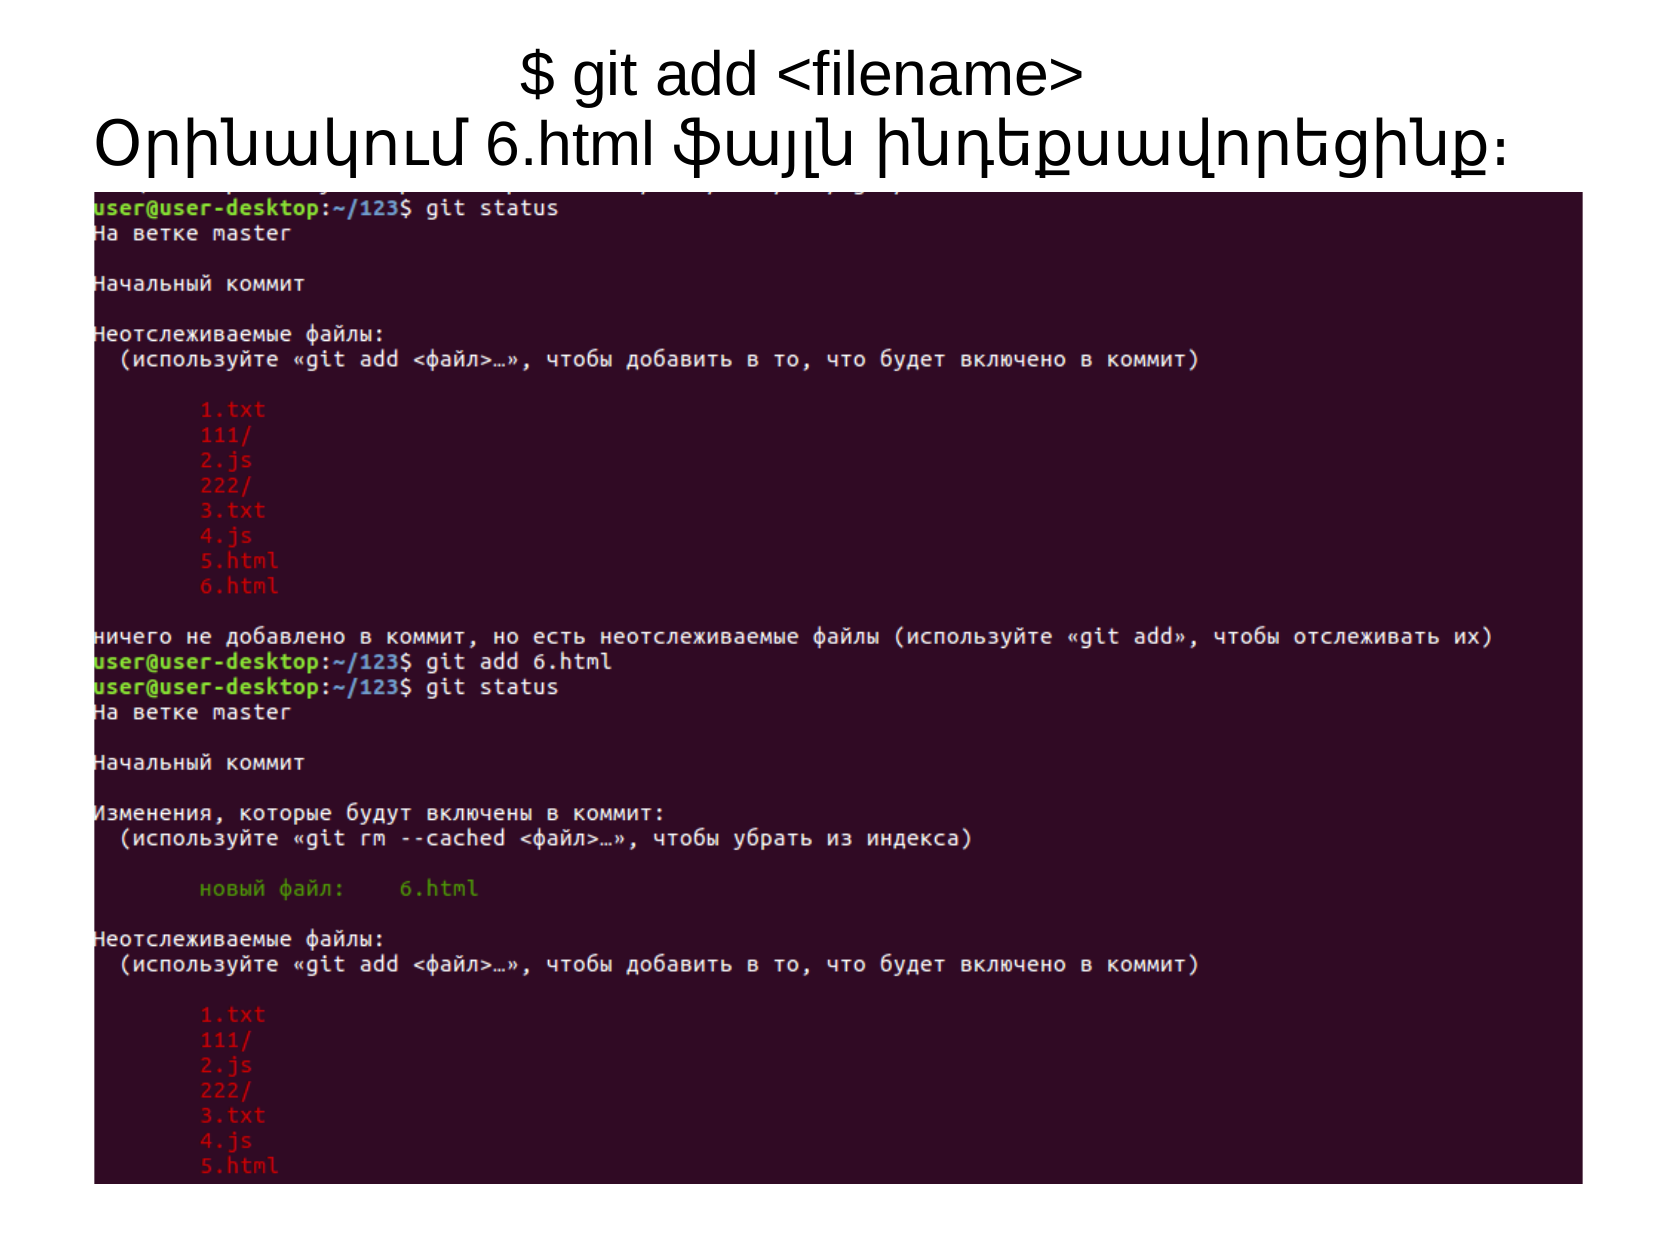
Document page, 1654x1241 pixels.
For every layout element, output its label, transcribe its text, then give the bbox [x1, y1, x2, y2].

title $ git add <filename> Օրինակում 6.html ֆայլն ինդեքսավորեցինք։ [59, 5, 1548, 213]
picture [94, 192, 1583, 1184]
